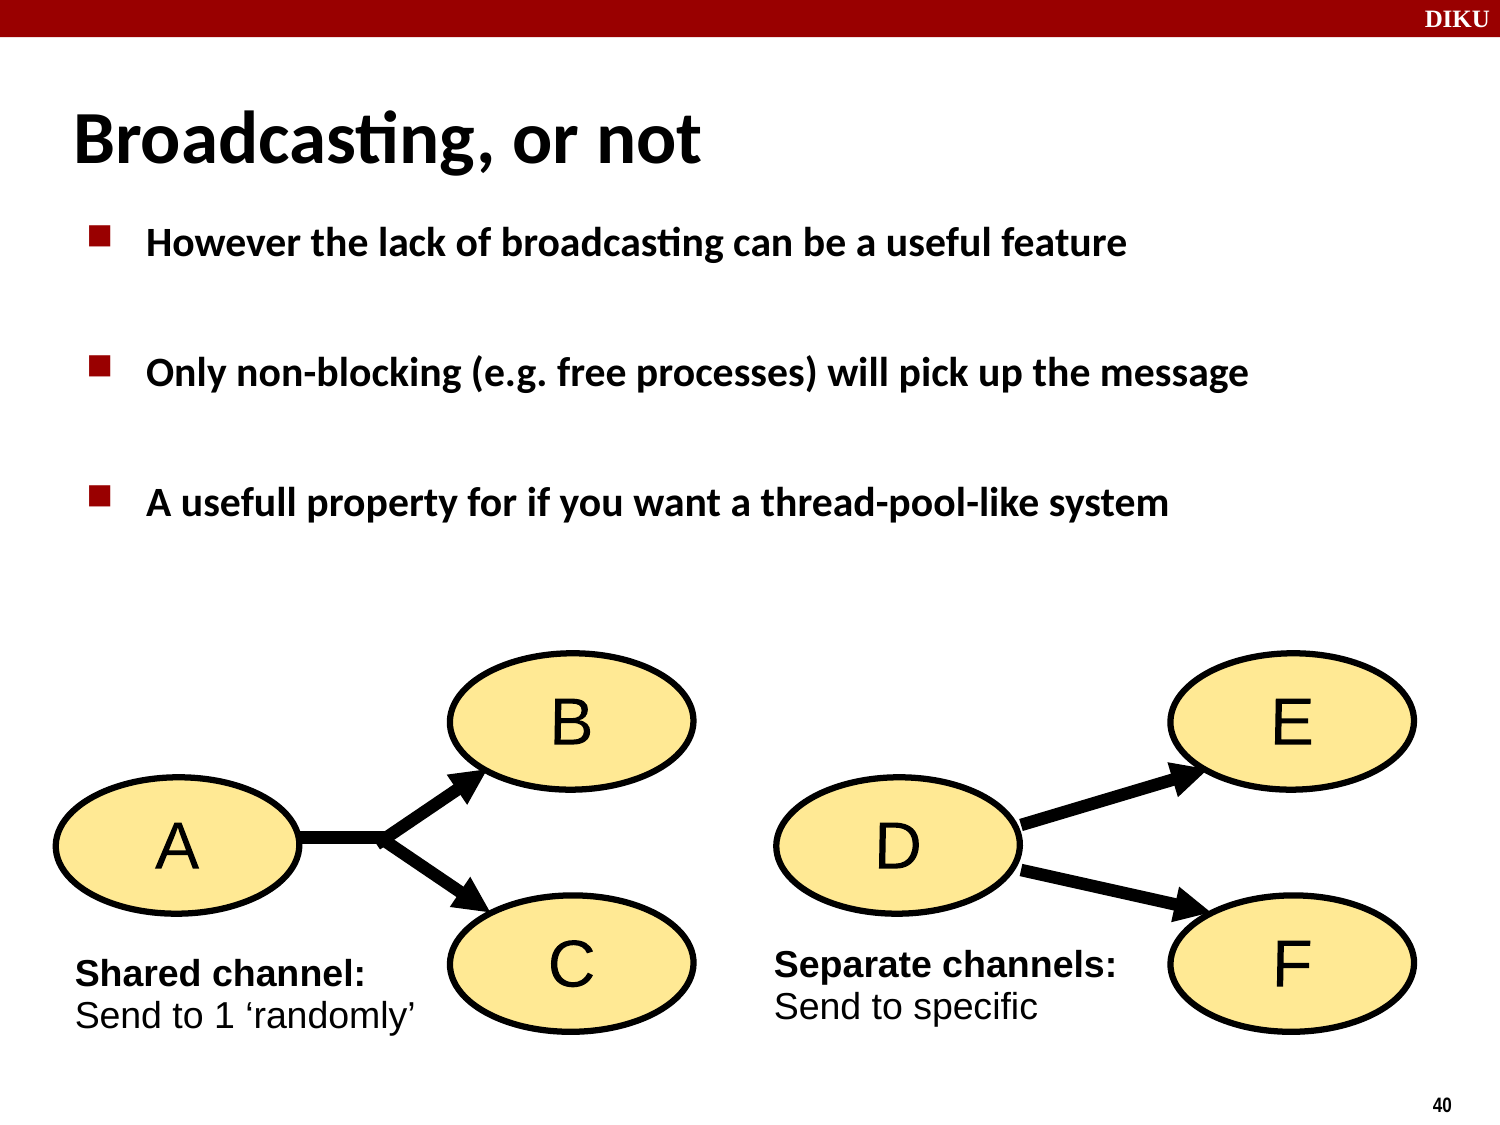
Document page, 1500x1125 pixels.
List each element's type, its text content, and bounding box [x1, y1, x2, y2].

text_box C [449, 895, 694, 1032]
text_box D [776, 777, 1020, 914]
text_box However the lack of broadcasting can be a useful feature Only non-blocking (e.g. free processes) will pick up the message A usefull property for if you want a thread-pool-like system [74, 207, 1421, 631]
text_box F [1170, 895, 1415, 1032]
text_box Separate channels: Send to specific [759, 936, 1164, 1036]
text_box Shared channel: Send to 1 ‘randomly’ [60, 945, 436, 1086]
text_box A [55, 777, 300, 914]
text_box B [449, 653, 694, 790]
text_box E [1170, 653, 1415, 790]
text_box Broadcasting, or not [58, 71, 1304, 197]
